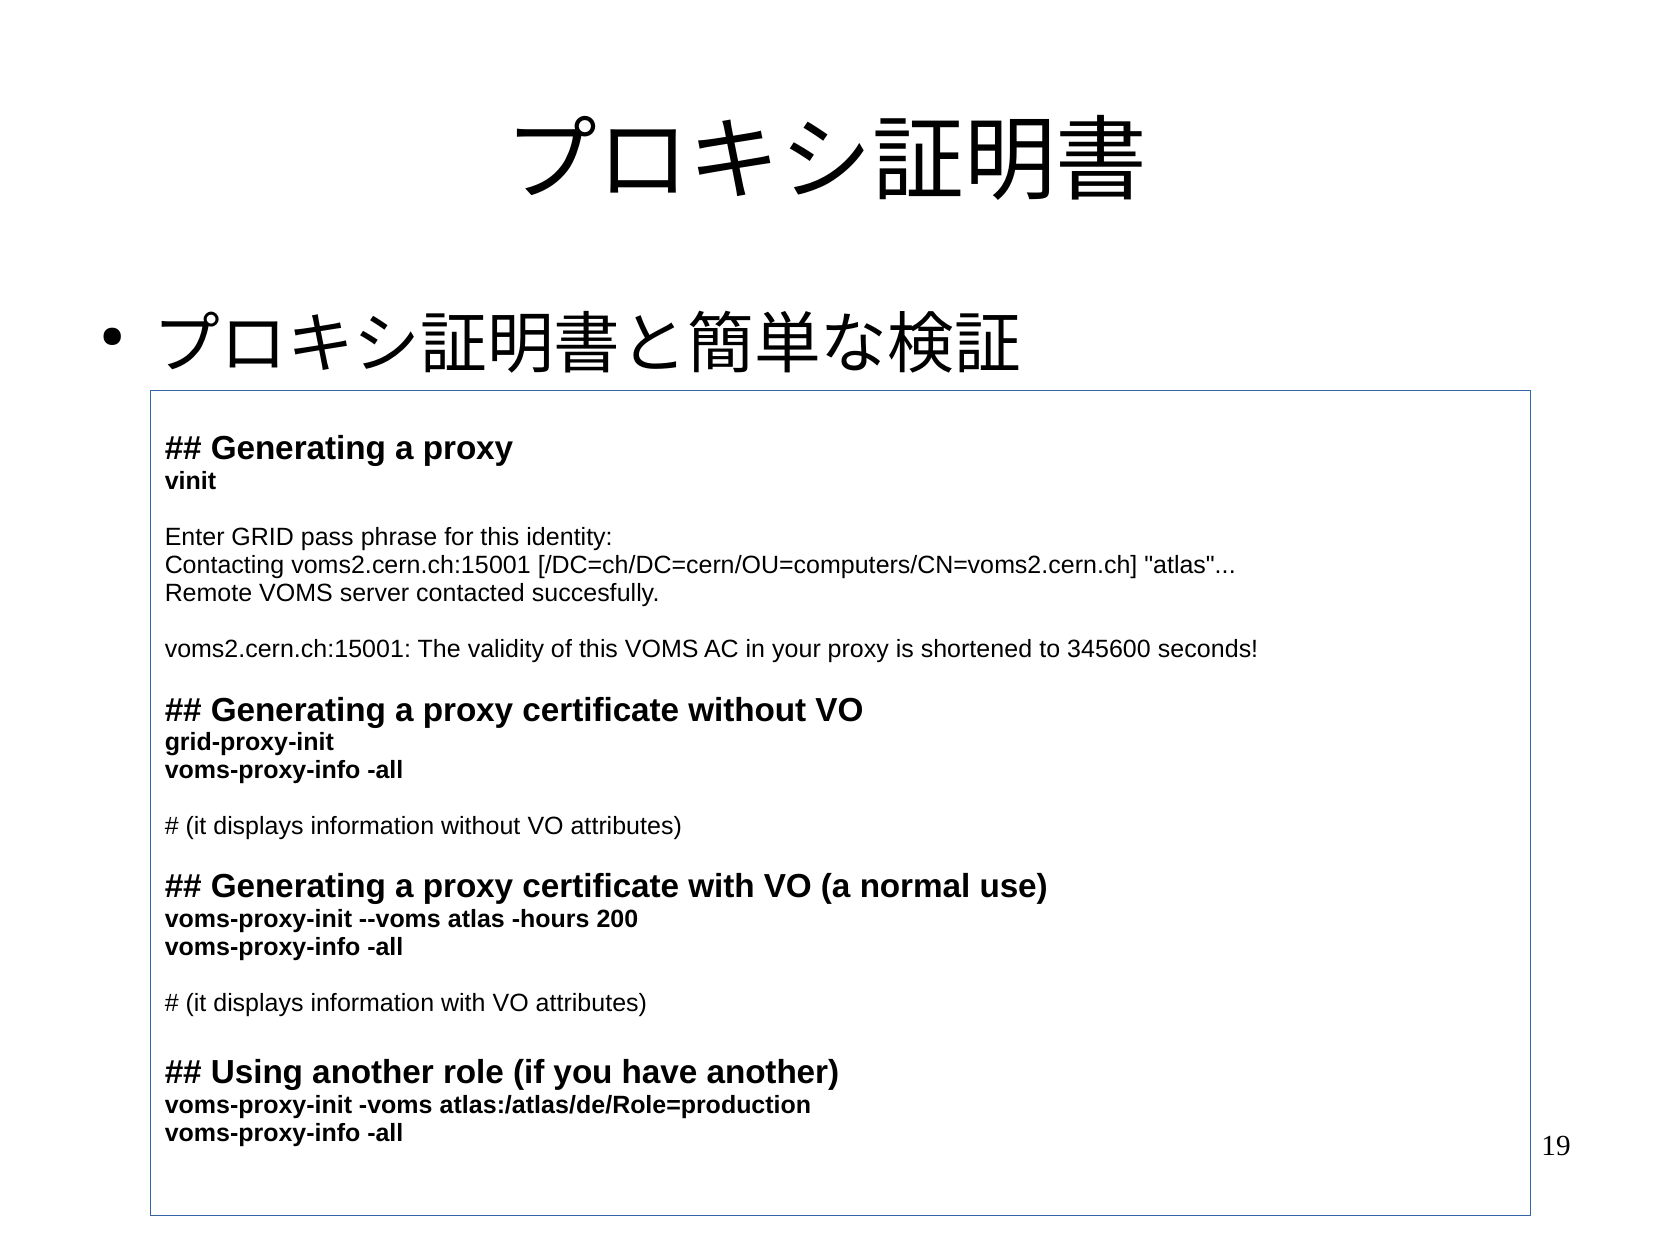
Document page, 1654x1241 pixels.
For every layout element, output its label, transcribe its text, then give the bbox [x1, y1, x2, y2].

text_box ## Generating a proxy vinit Enter GRID pass phrase for this identity: Contacting voms2.cern.ch:15001 [/DC=ch/DC=cern/OU=computers/CN=voms2.cern.ch] "atlas"... Remote VOMS server contacted succesfully. voms2.cern.ch:15001: The validity of this VOMS AC in your proxy is shortened to 345600 seconds! ## Generating a proxy certificate without VO grid-proxy-init voms-proxy-info -all # (it displays information without VO attributes) ## Generating a proxy certificate with VO (a normal use) voms-proxy-init --voms atlas -hours 200 voms-proxy-info -all # (it displays information with VO attributes) ## Using another role (if you have another) voms-proxy-init -voms atlas:/atlas/de/Role=production voms-proxy-info -all [150, 390, 1531, 1216]
title プロキシ証明書 [82, 49, 1571, 257]
list プロキシ証明書と簡単な検証 [82, 290, 1571, 1010]
